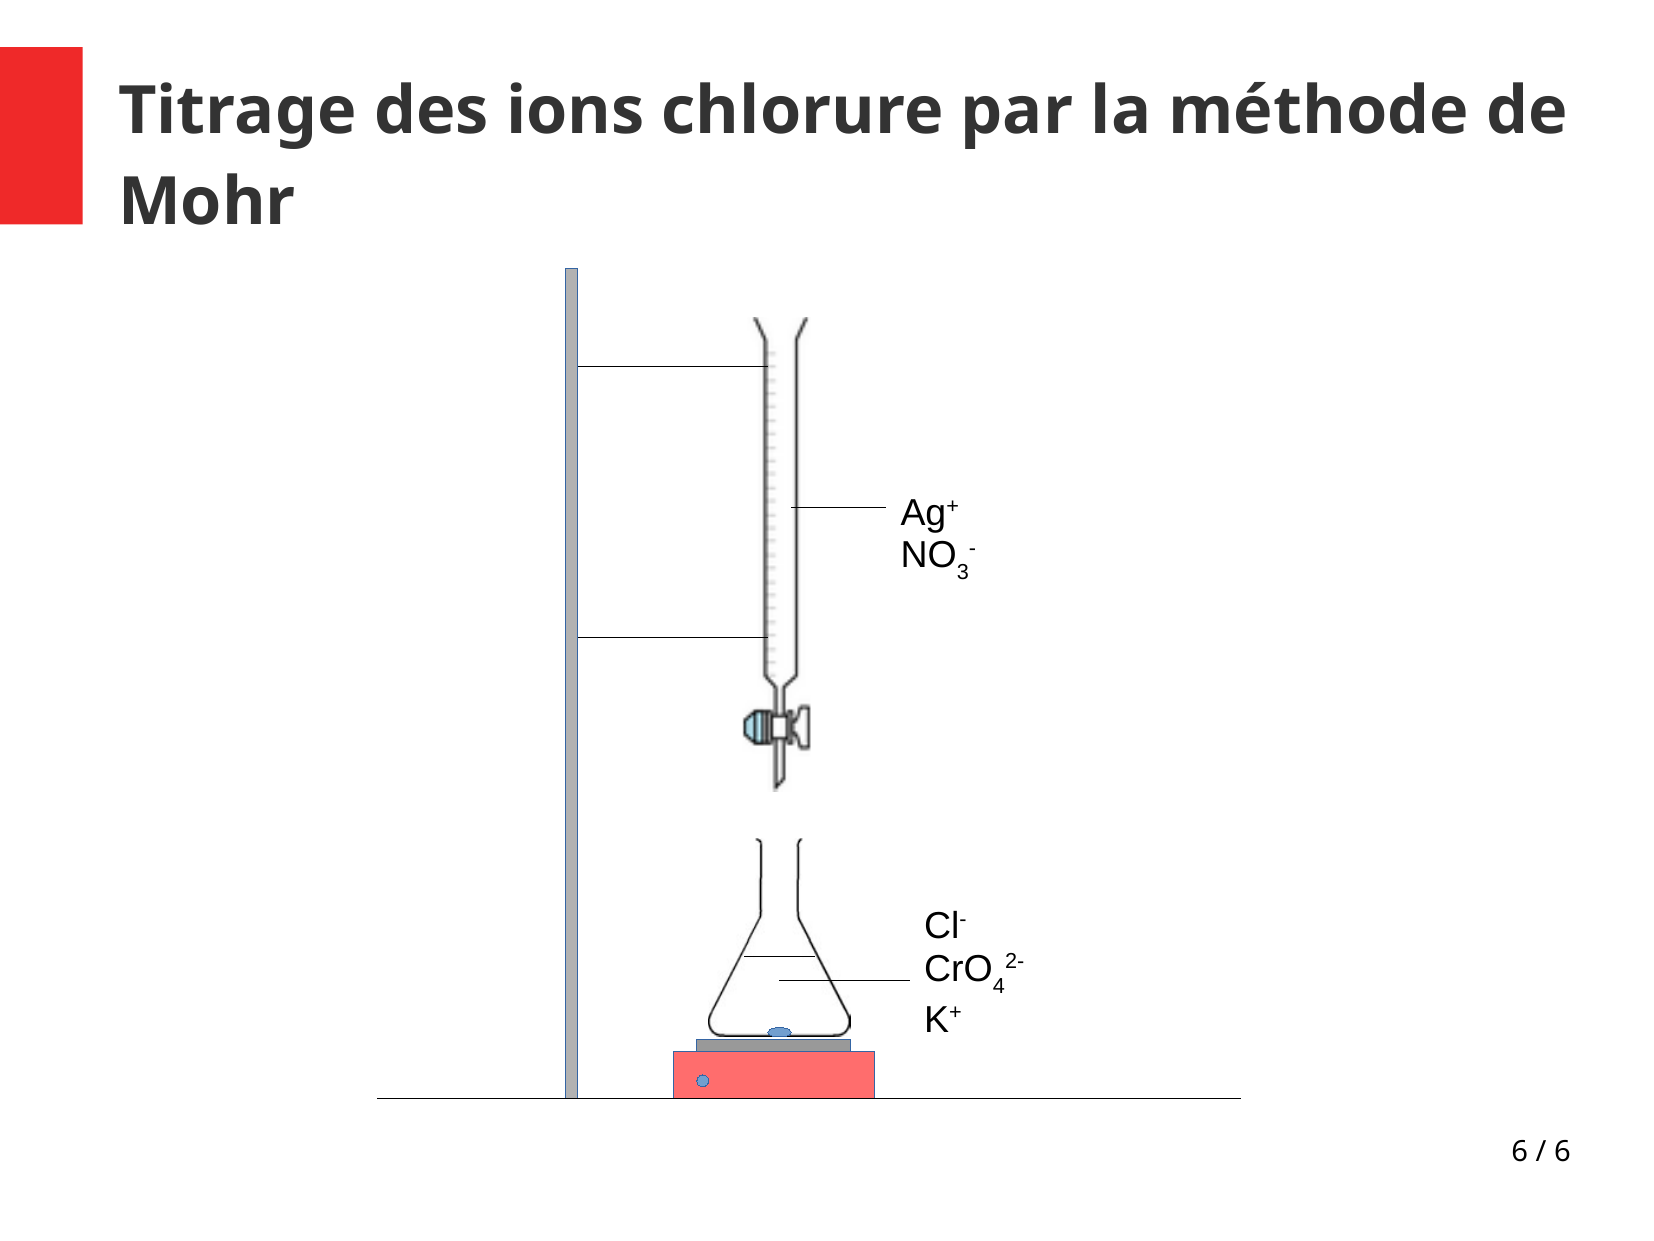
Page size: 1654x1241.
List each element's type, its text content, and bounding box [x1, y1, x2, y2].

text_box [767, 1027, 792, 1037]
picture [708, 838, 851, 1037]
title Titrage des ions chlorure par la méthode de Mohr [118, 49, 1571, 257]
picture [578, 317, 993, 792]
text_box [565, 268, 578, 1098]
text_box [673, 1039, 875, 1098]
text_box Ag+ NO3- [885, 484, 1028, 593]
text_box Cl- CrO42- K+ [909, 897, 1123, 1048]
